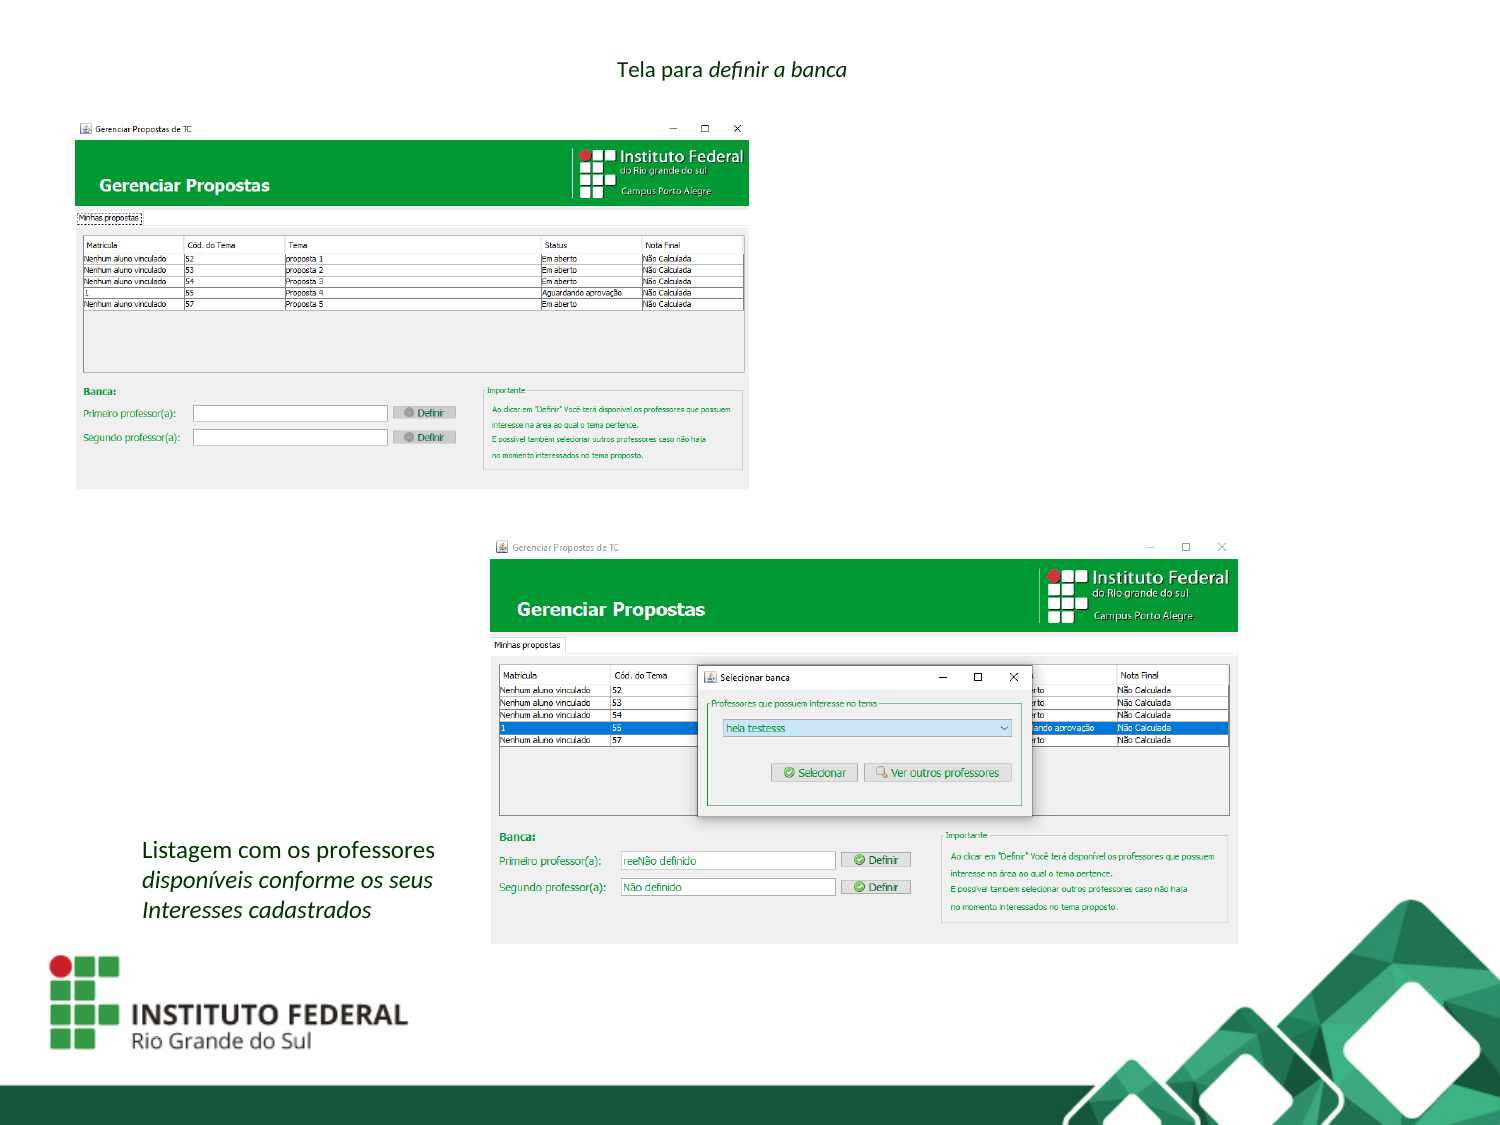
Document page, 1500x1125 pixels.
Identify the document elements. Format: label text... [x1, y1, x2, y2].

text_box Tela para definir a banca [602, 47, 863, 90]
picture [75, 119, 749, 489]
text_box Listagem com os professores disponíveis conforme os seus Interesses cadastrados [127, 826, 457, 931]
picture [490, 537, 1238, 944]
